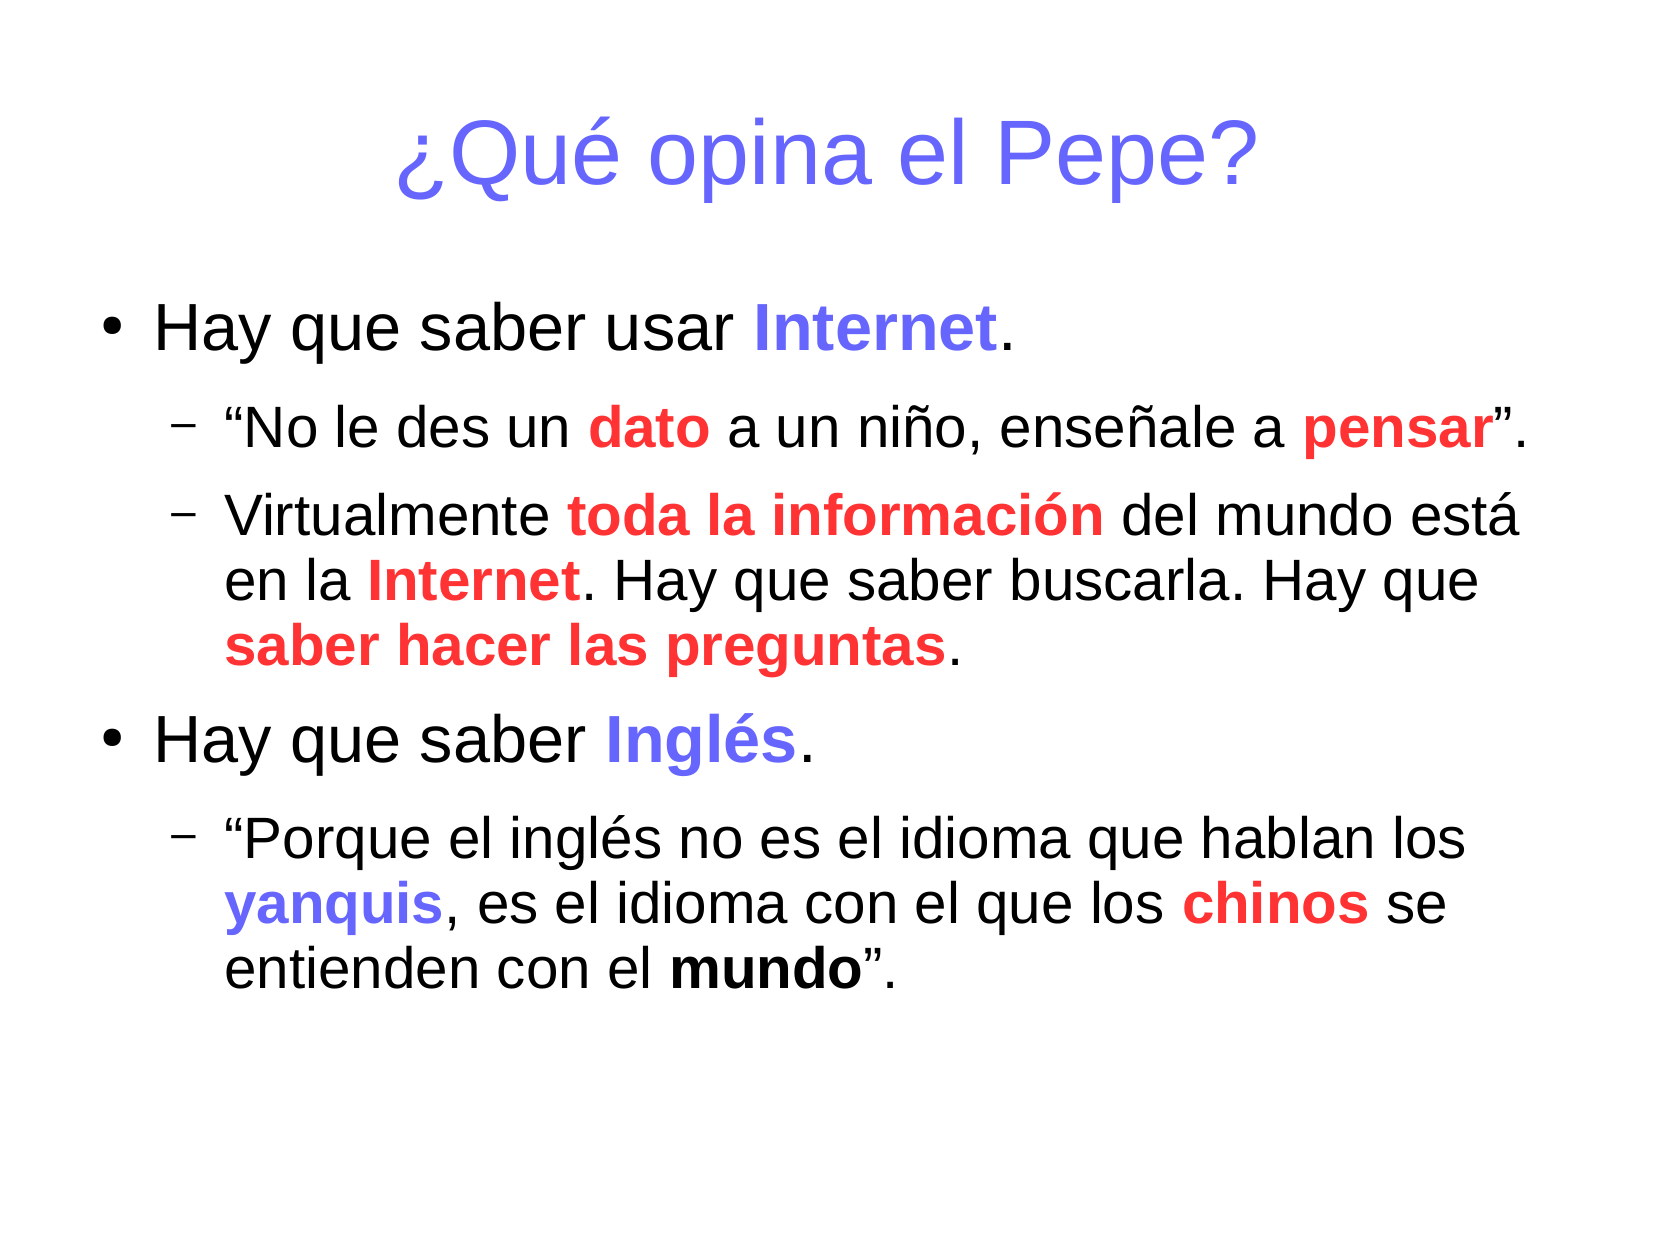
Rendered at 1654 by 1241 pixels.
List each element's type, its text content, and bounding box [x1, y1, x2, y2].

list Hay que saber usar Internet. “No le des un dato a un niño, enseñale a pensar”. Virtualmente toda la información del mundo está en la Internet. Hay que saber buscarla. Hay que saber hacer las preguntas. Hay que saber Inglés. “Porque el inglés no es el idioma que hablan los yanquis, es el idioma con el que los chinos se entienden con el mundo”. [82, 290, 1571, 1010]
title ¿Qué opina el Pepe? [82, 49, 1571, 257]
